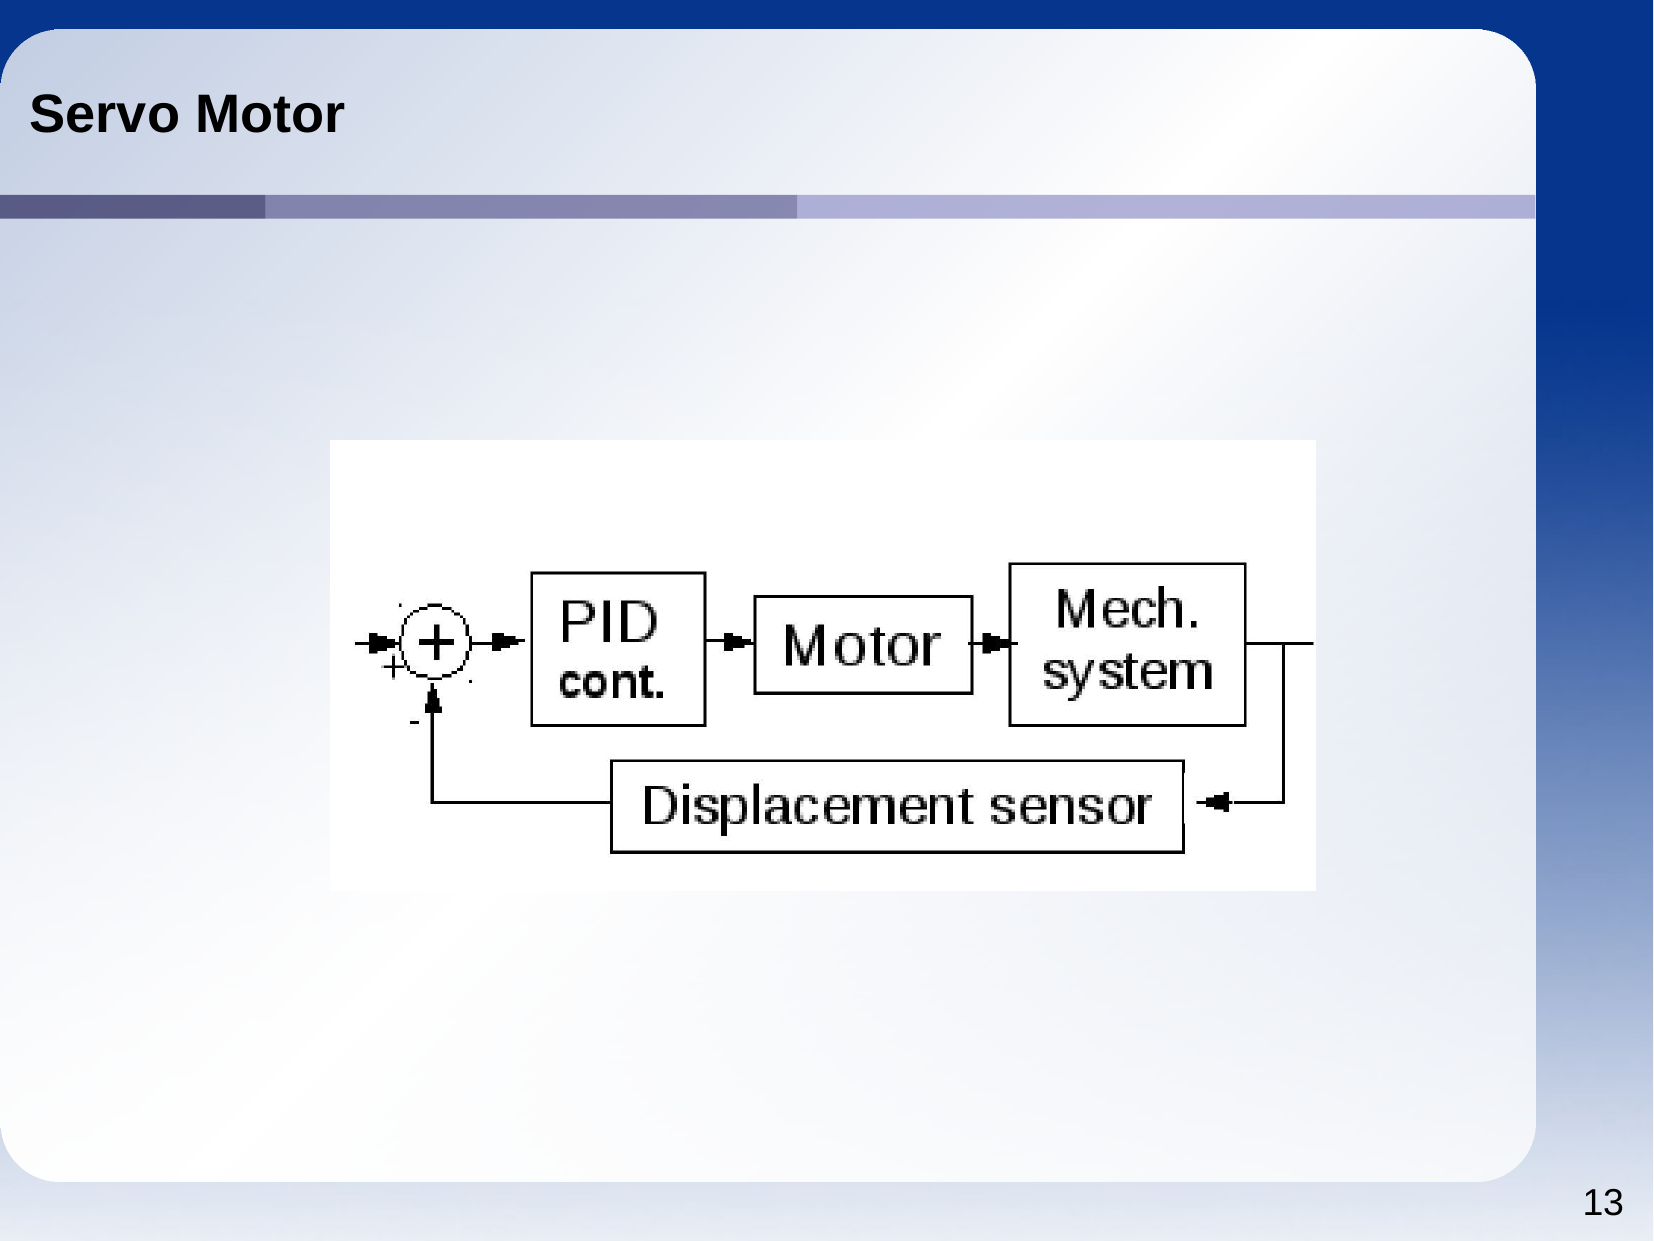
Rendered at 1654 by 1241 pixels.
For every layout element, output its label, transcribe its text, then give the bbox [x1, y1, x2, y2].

picture [330, 440, 1316, 891]
title Servo Motor [29, 49, 1506, 178]
picture [0, 0, 1654, 1241]
